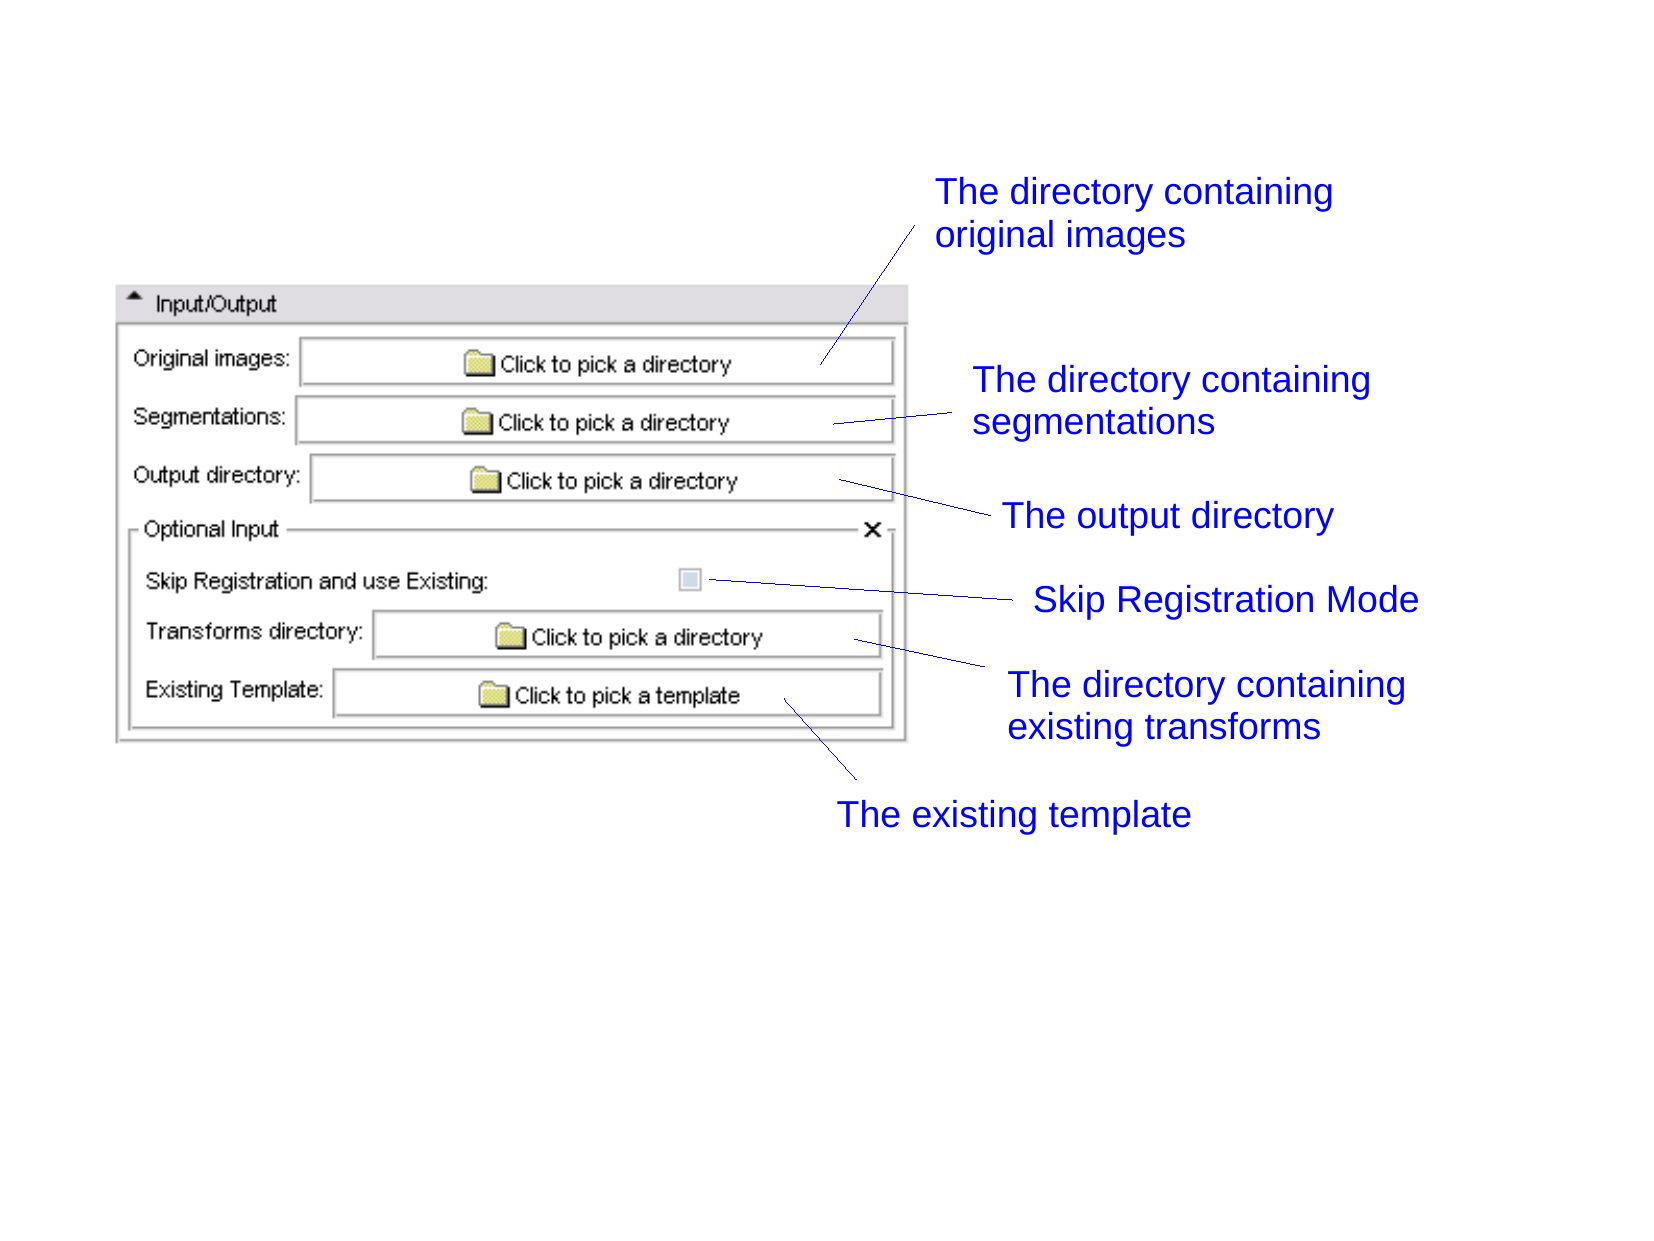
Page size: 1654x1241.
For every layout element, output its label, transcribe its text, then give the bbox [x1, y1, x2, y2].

text_box The directory containing segmentations [957, 351, 1388, 451]
picture [112, 277, 915, 751]
text_box Skip Registration Mode [1018, 570, 1436, 628]
text_box The directory containing existing transforms [992, 655, 1423, 755]
text_box The directory containing original images [920, 163, 1351, 263]
text_box The existing template [821, 785, 1209, 843]
text_box The output directory [986, 487, 1351, 545]
